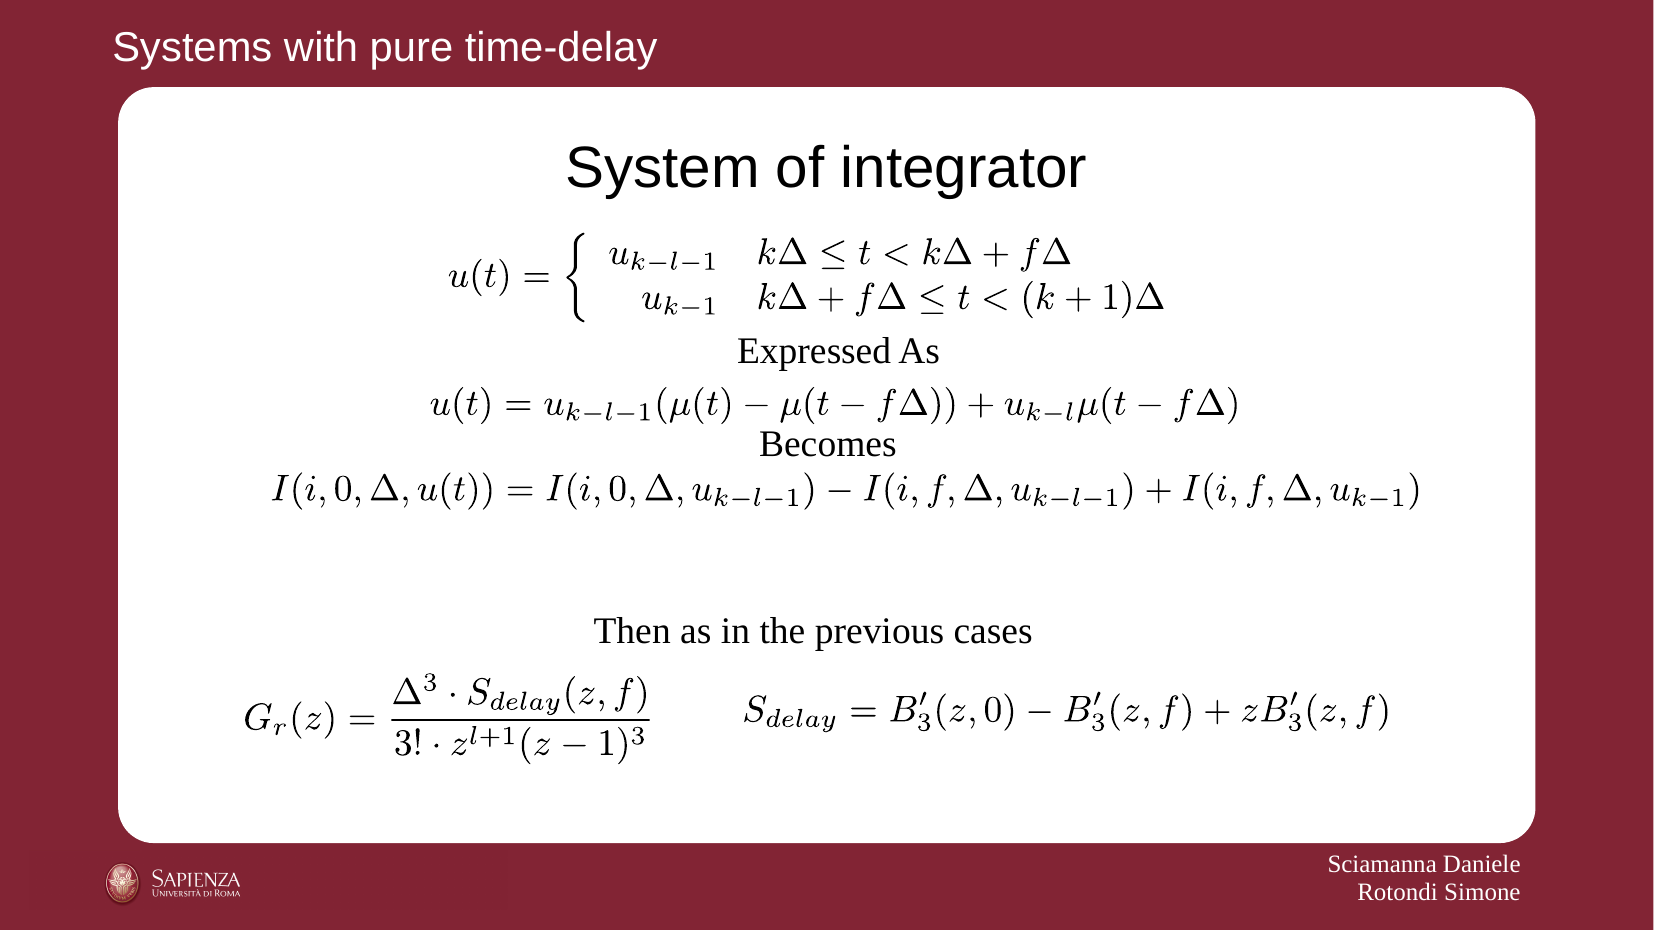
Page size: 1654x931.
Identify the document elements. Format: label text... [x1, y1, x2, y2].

picture [29, 850, 508, 910]
text_box Expressed As [578, 322, 1099, 379]
title Systems with pure time-delay [112, 11, 756, 83]
title System of integrator [162, 110, 1492, 225]
text_box Sciamanna Daniele Rotondi Simone [933, 843, 1536, 914]
text_box Then as in the previous cases [578, 602, 1087, 671]
text_box [118, 87, 1536, 844]
text_box Becomes [568, 415, 1088, 472]
